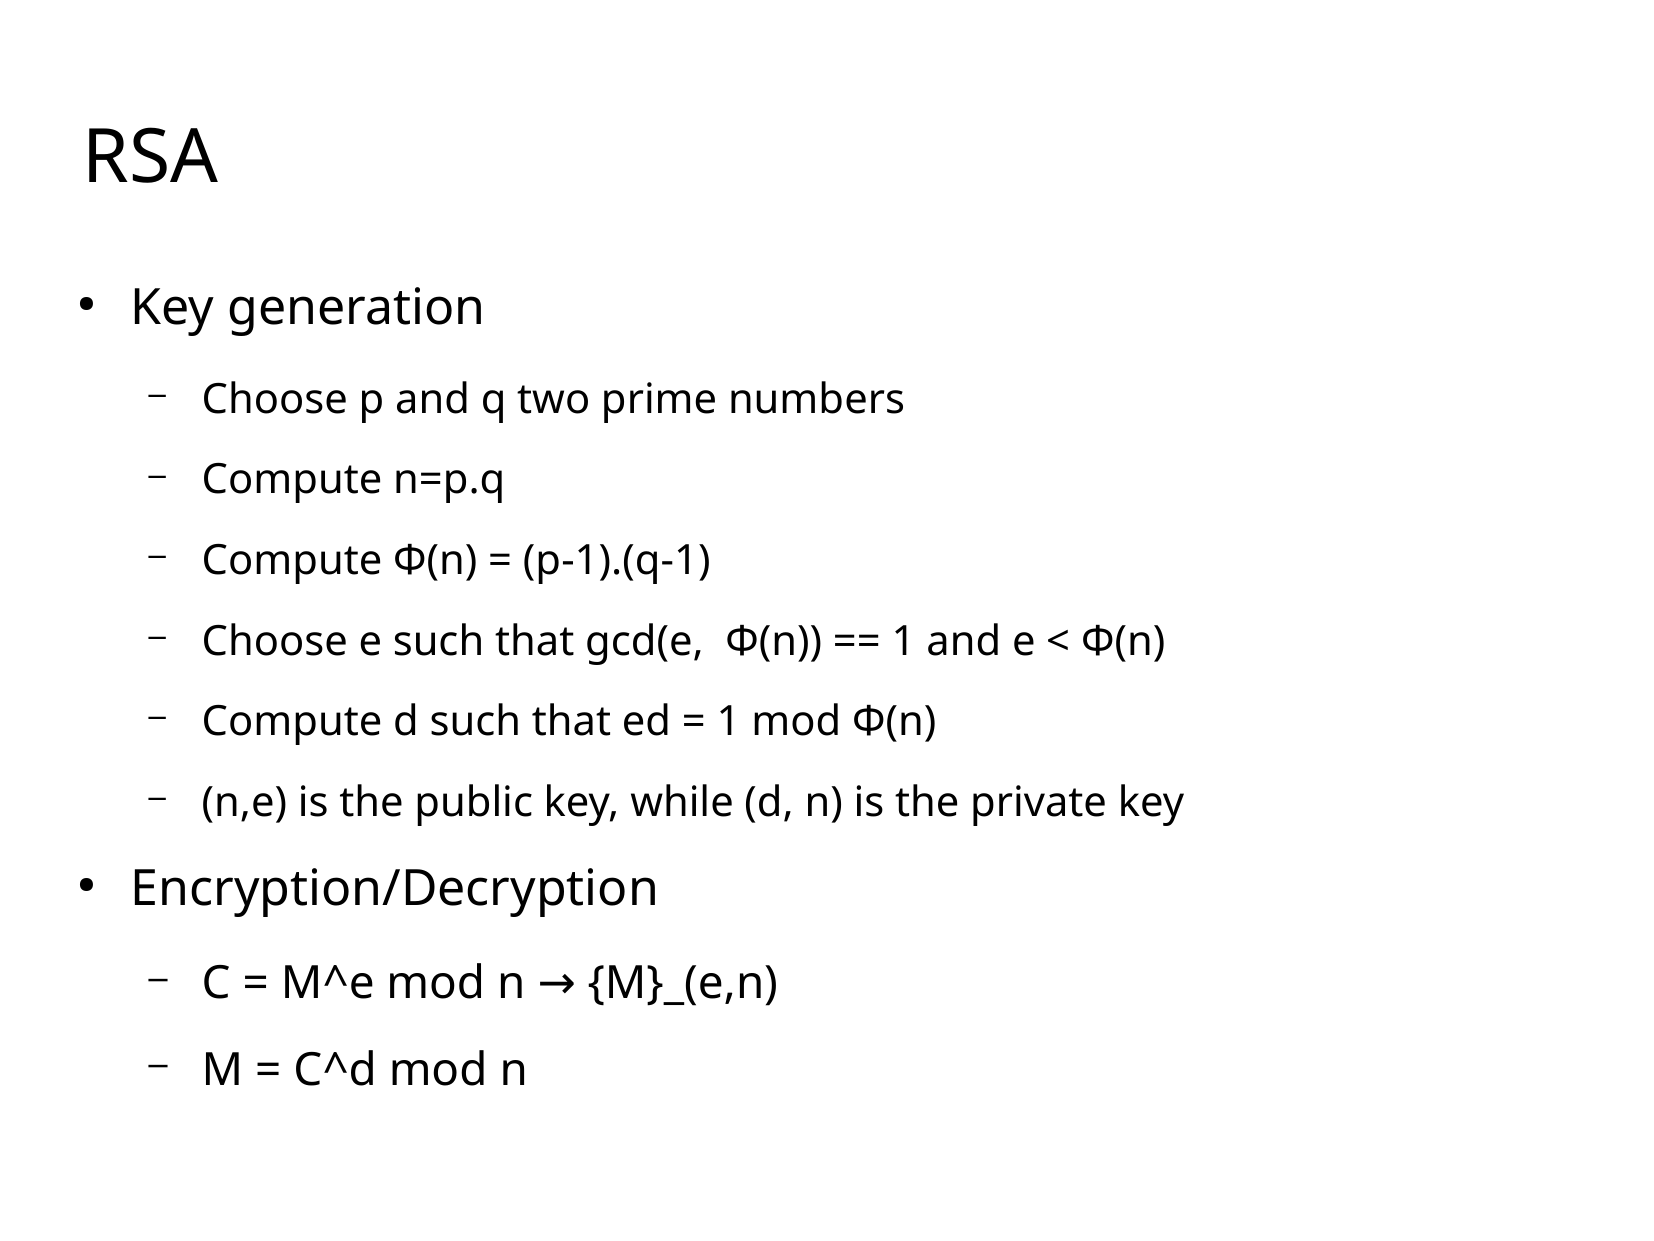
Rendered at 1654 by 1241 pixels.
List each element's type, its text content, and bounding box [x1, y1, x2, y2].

list Key generation Choose p and q two prime numbers Compute n=p.q Compute Φ(n) = (p-1).(q-1) Choose e such that gcd(e, Φ(n)) == 1 and e < Φ(n) Compute d such that ed = 1 mod Φ(n) (n,e) is the public key, while (d, n) is the private key Encryption/Decryption C = M^e mod n → {M}_(e,n) M = C^d mod n [59, 270, 1516, 1176]
title RSA [82, 49, 1571, 257]
